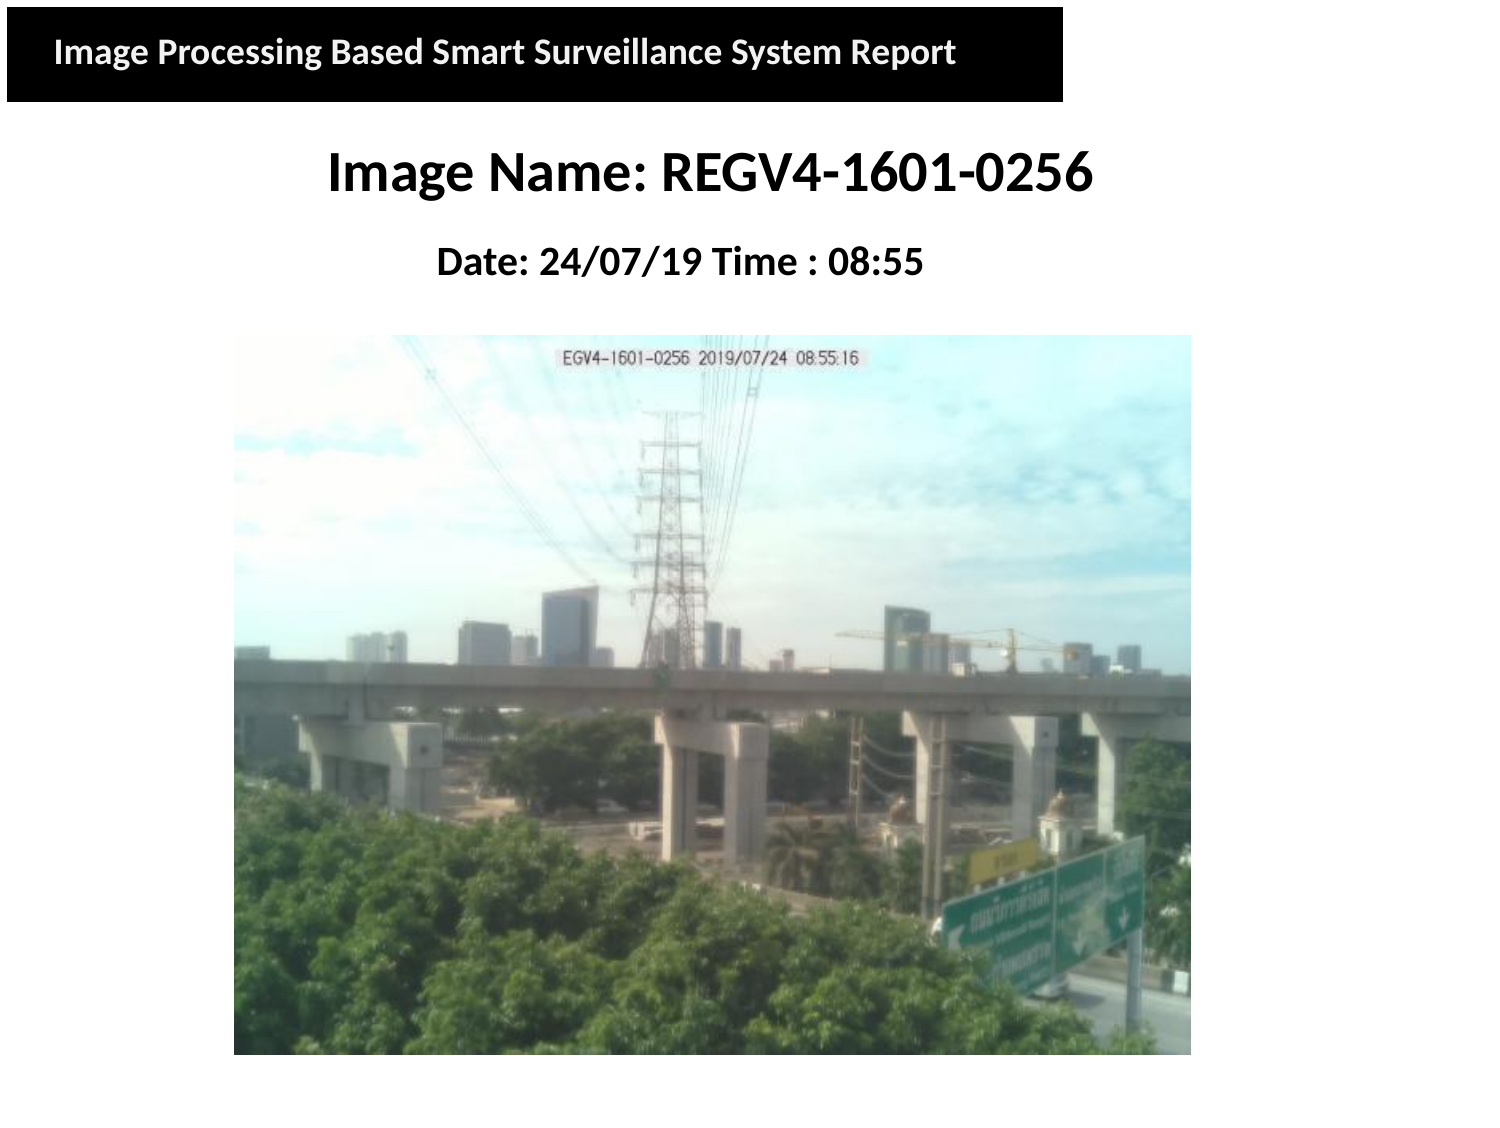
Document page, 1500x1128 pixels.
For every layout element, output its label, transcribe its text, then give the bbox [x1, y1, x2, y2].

text_box Image Processing Based Smart Surveillance System Report [39, 23, 977, 180]
picture [7, 7, 1063, 102]
picture [234, 335, 1191, 1055]
text_box Date: 24/07/19 Time : 08:55 [421, 234, 1360, 547]
text_box Image Name: REGV4-1601-0256 [312, 140, 1251, 335]
